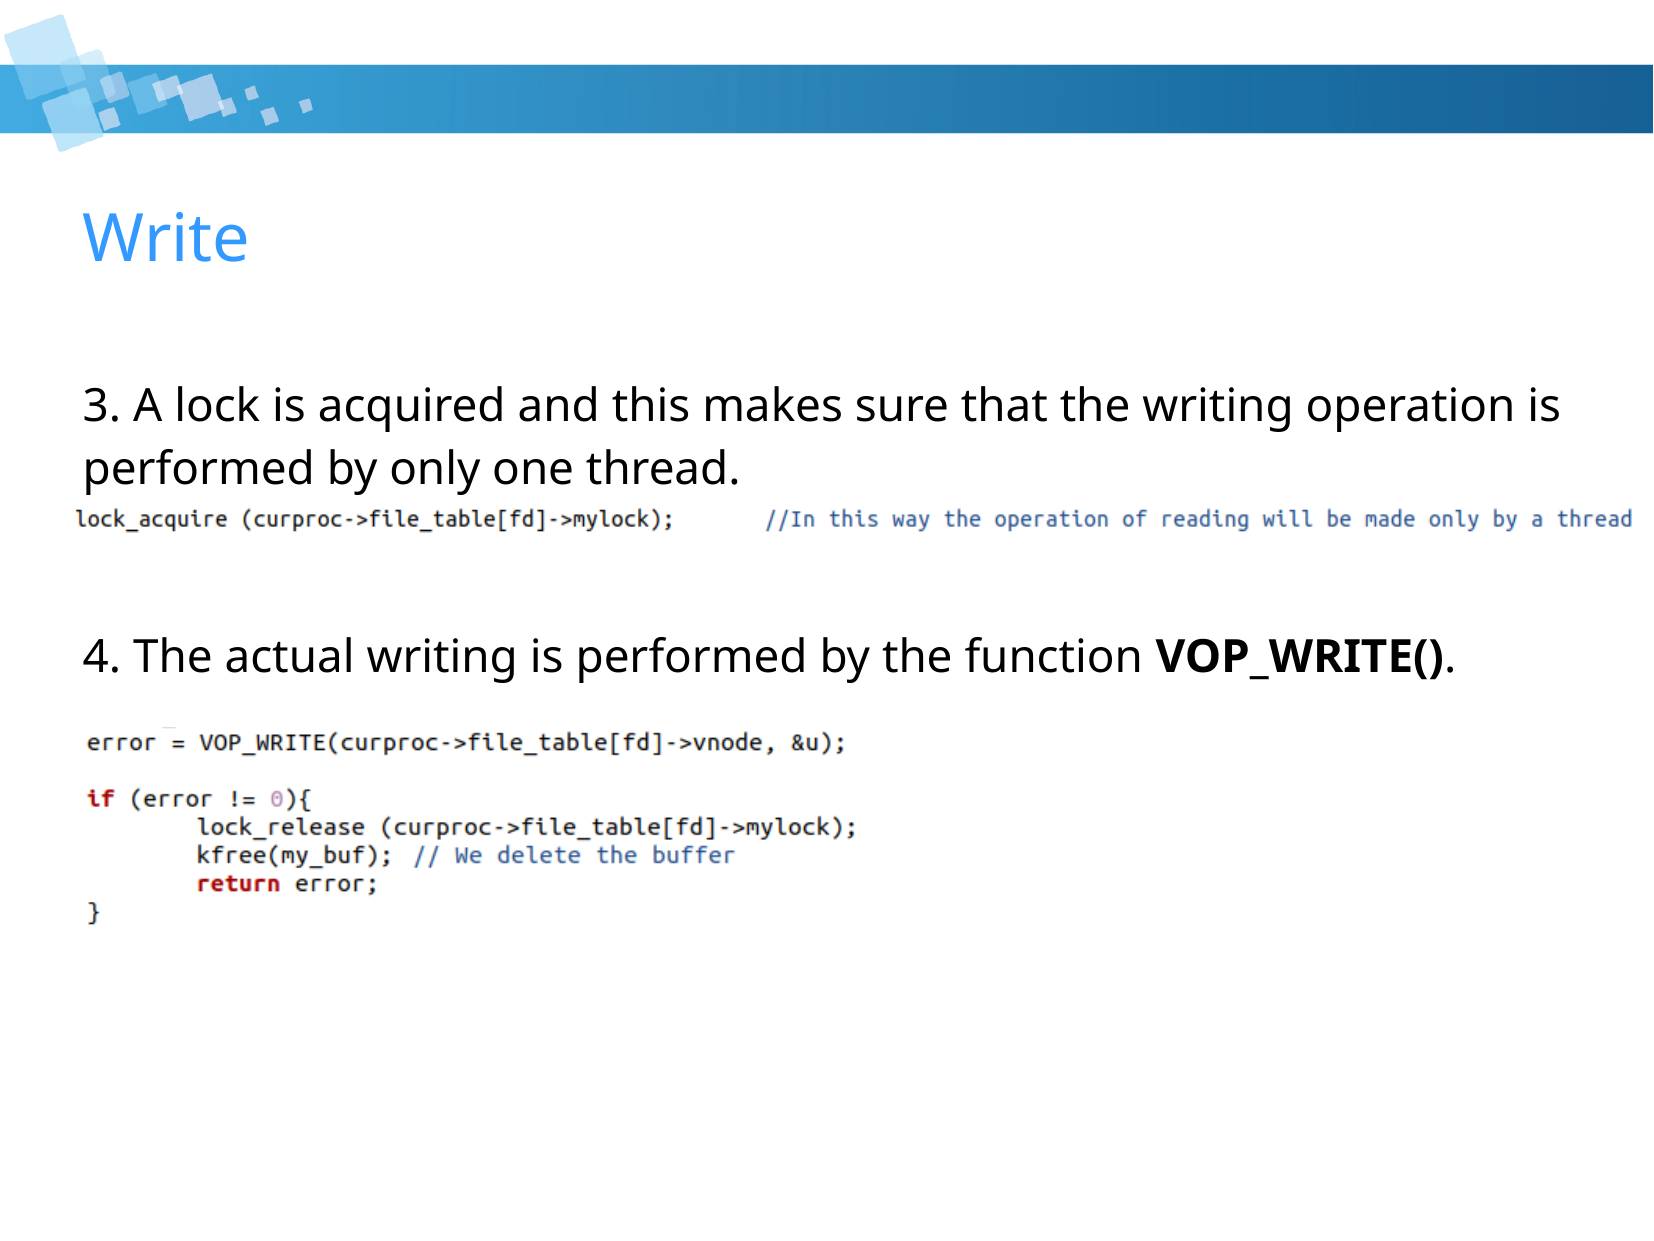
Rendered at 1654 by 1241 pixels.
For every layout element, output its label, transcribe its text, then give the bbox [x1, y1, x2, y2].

list 3. A lock is acquired and this makes sure that the writing operation is performed by only one thread. 4. The actual writing is performed by the function VOP_WRITE(). [82, 533, 1571, 1093]
title Write [82, 132, 1571, 340]
list 3. A lock is acquired and this makes sure that the writing operation is performed by only one thread. 4. The actual writing is performed by the function VOP_WRITE(). [82, 372, 1571, 504]
picture [0, 0, 1653, 1238]
